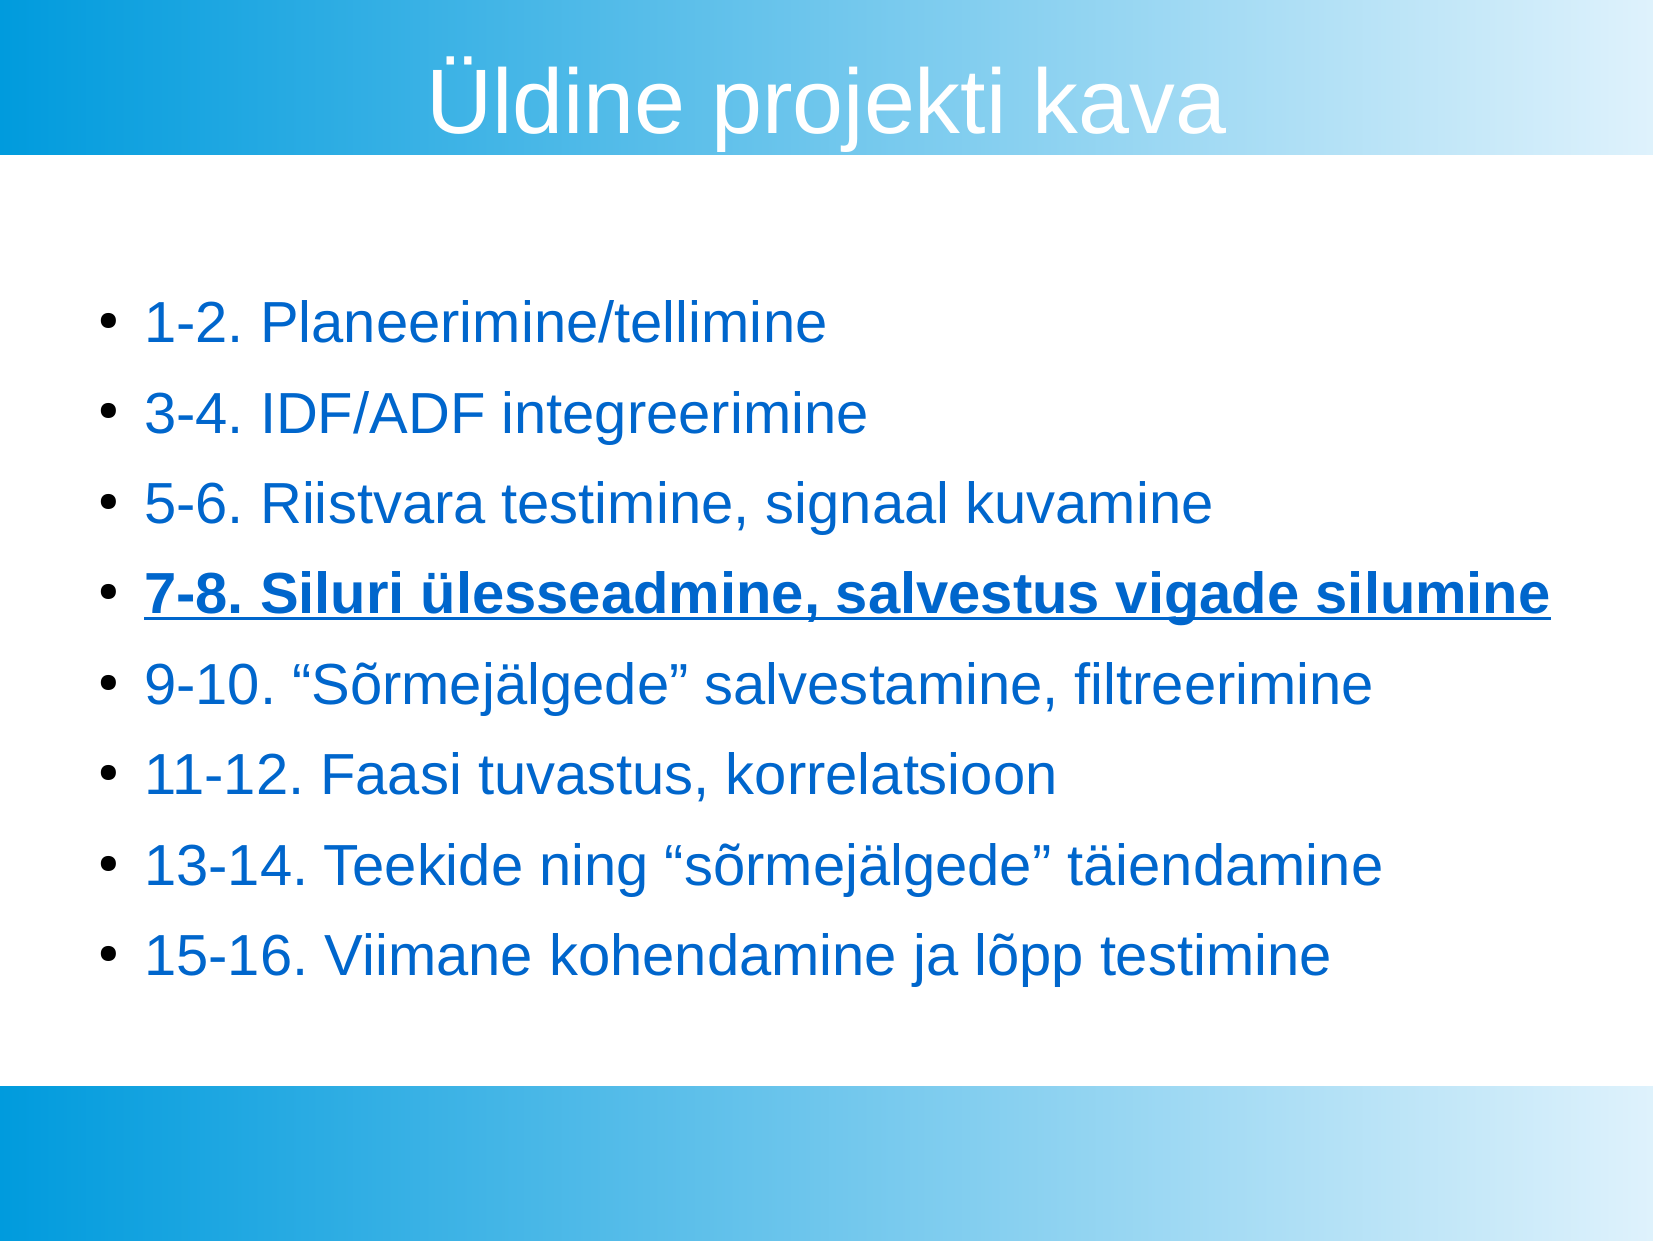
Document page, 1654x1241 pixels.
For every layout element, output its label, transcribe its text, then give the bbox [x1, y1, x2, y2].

list 1-2. Planeerimine/tellimine 3-4. IDF/ADF integreerimine 5-6. Riistvara testimine, signaal kuvamine 7-8. Siluri ülesseadmine, salvestus vigade silumine 9-10. “Sõrmejälgede” salvestamine, filtreerimine 11-12. Faasi tuvastus, korrelatsioon 13-14. Teekide ning “sõrmejälgede” täiendamine 15-16. Viimane kohendamine ja lõpp testimine [82, 290, 1571, 1010]
title Üldine projekti kava [82, 49, 1571, 155]
